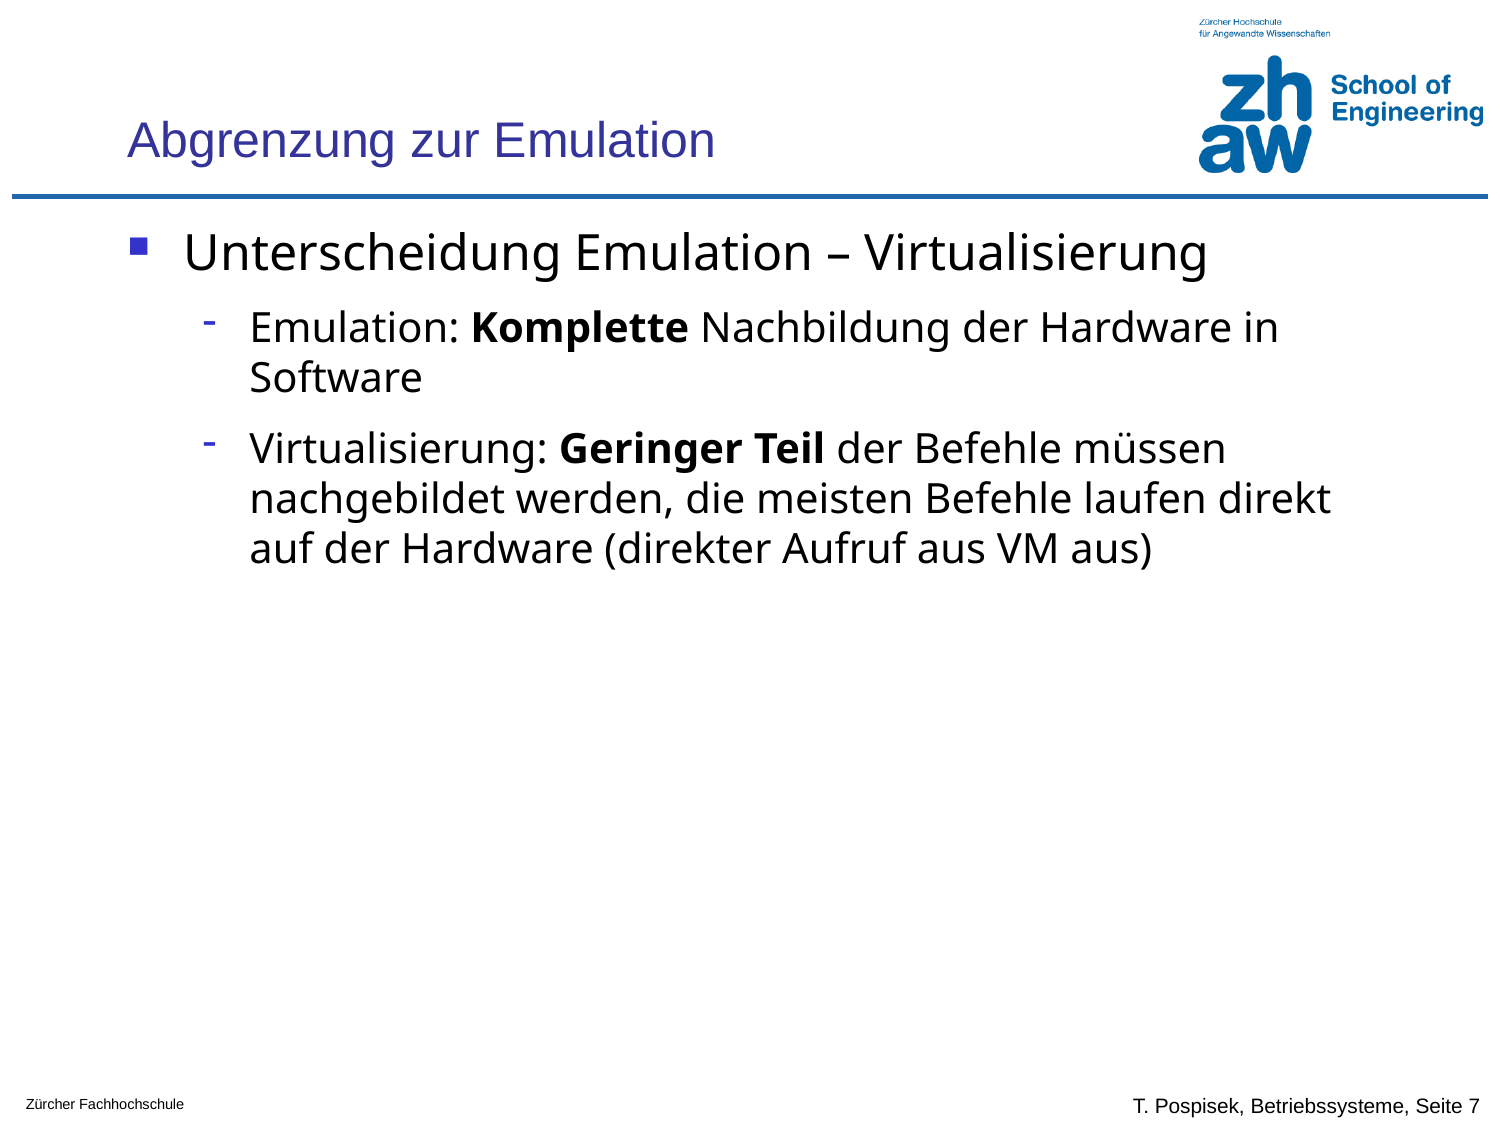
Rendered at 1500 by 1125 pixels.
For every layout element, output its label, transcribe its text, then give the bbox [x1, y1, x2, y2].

picture [1199, 19, 1483, 173]
title Abgrenzung zur Emulation [112, 50, 1391, 175]
list Unterscheidung Emulation – Virtualisierung Emulation: Komplette Nachbildung der Hardware in Software Virtualisierung: Geringer Teil der Befehle müssen nachgebildet werden, die meisten Befehle laufen direkt auf der Hardware (direkter Aufruf aus VM aus) [112, 212, 1388, 1047]
